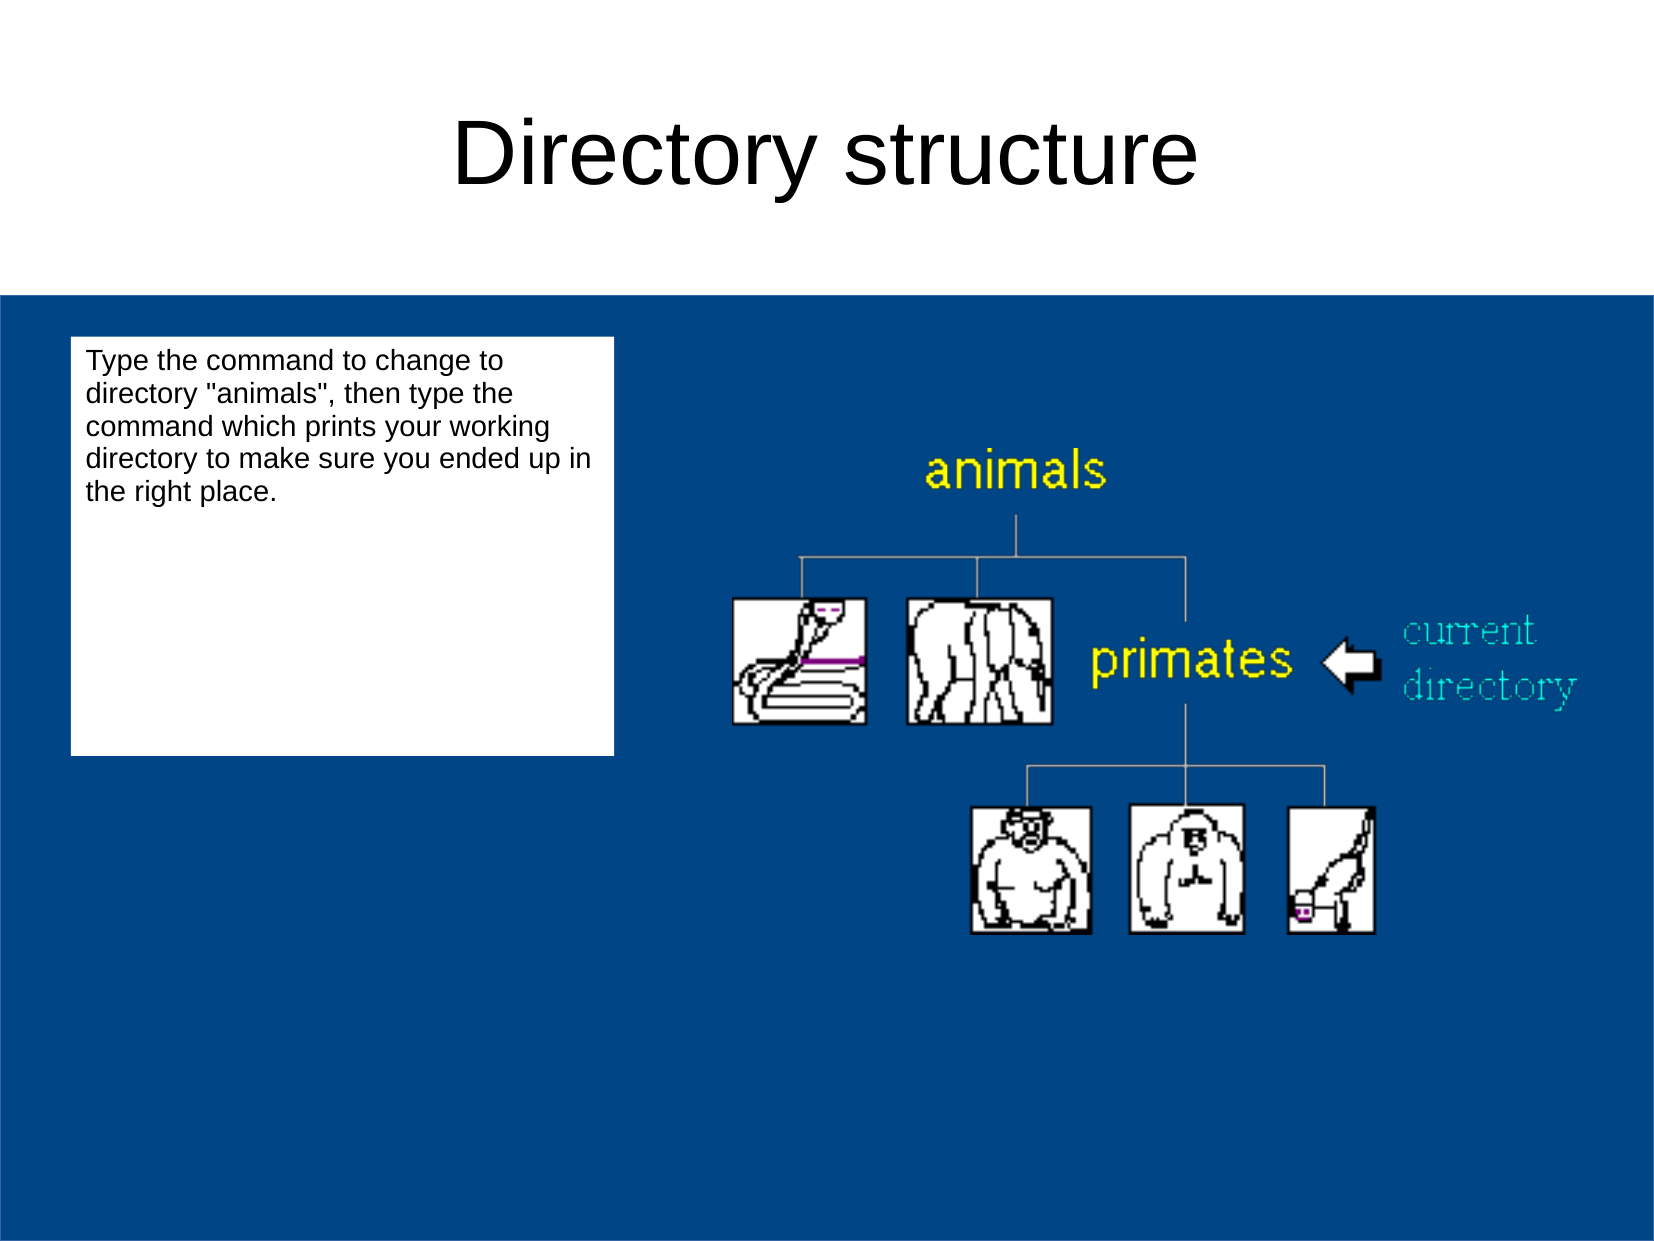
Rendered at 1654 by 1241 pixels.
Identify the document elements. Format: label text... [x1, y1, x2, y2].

picture [732, 448, 1577, 935]
text_box Type the command to change to directory "animals", then type the command which prints your working directory to make sure you ended up in the right place. [70, 336, 615, 756]
title Directory structure [82, 49, 1571, 257]
text_box [0, 295, 1654, 1241]
